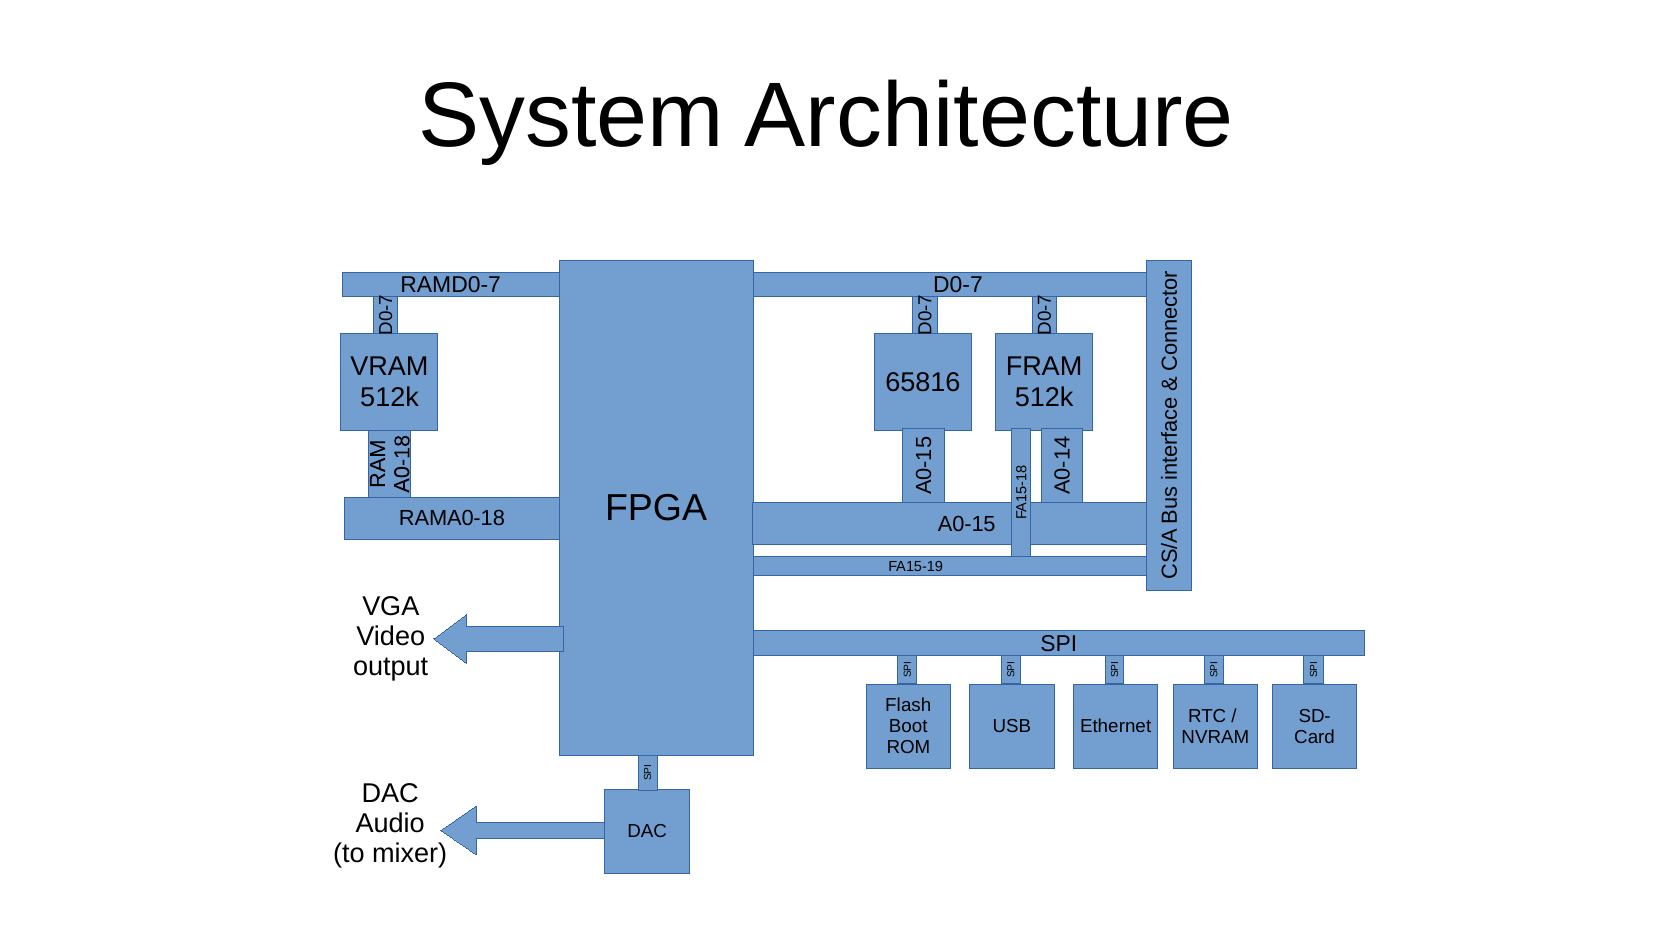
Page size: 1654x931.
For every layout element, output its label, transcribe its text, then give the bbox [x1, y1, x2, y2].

text_box SPI [1303, 655, 1324, 684]
text_box SPI [638, 755, 658, 791]
text_box Ethernet [1073, 684, 1158, 769]
text_box FA15-18 [1011, 428, 1031, 556]
text_box A0-15 [902, 428, 945, 503]
title System Architecture [82, 37, 1571, 193]
text_box D0-7 [373, 296, 398, 334]
text_box [462, 806, 605, 855]
text_box D0-7 [1032, 296, 1057, 334]
text_box VGA Video output [338, 583, 463, 714]
text_box SPI [1105, 655, 1124, 684]
text_box CS/A Bus interface & Connector [1146, 260, 1192, 591]
text_box A0-15 [1031, 502, 1146, 545]
text_box Flash Boot ROM [866, 684, 951, 769]
text_box A0-14 [1041, 428, 1083, 503]
text_box RAMA0-18 [344, 497, 560, 540]
text_box RTC / NVRAM [1173, 684, 1258, 769]
text_box A0-15 [752, 502, 1011, 545]
text_box SPI [1204, 655, 1224, 684]
text_box D0-7 [753, 272, 1146, 297]
text_box FA15-19 [753, 556, 1146, 576]
text_box SPI [897, 655, 917, 684]
text_box D0-7 [912, 296, 938, 334]
text_box SD- Card [1272, 684, 1357, 769]
text_box DAC Audio (to mixer) [318, 770, 462, 902]
text_box USB [969, 684, 1055, 769]
text_box DAC [604, 789, 690, 874]
text_box RAMD0-7 [342, 272, 560, 297]
text_box FRAM 512k [995, 333, 1093, 431]
text_box VRAM 512k [340, 333, 438, 431]
text_box [463, 614, 564, 664]
text_box SPI [753, 630, 1365, 656]
text_box FPGA [559, 260, 754, 756]
text_box 65816 [874, 333, 972, 431]
text_box RAM A0-18 [368, 430, 411, 498]
text_box SPI [1001, 655, 1021, 684]
